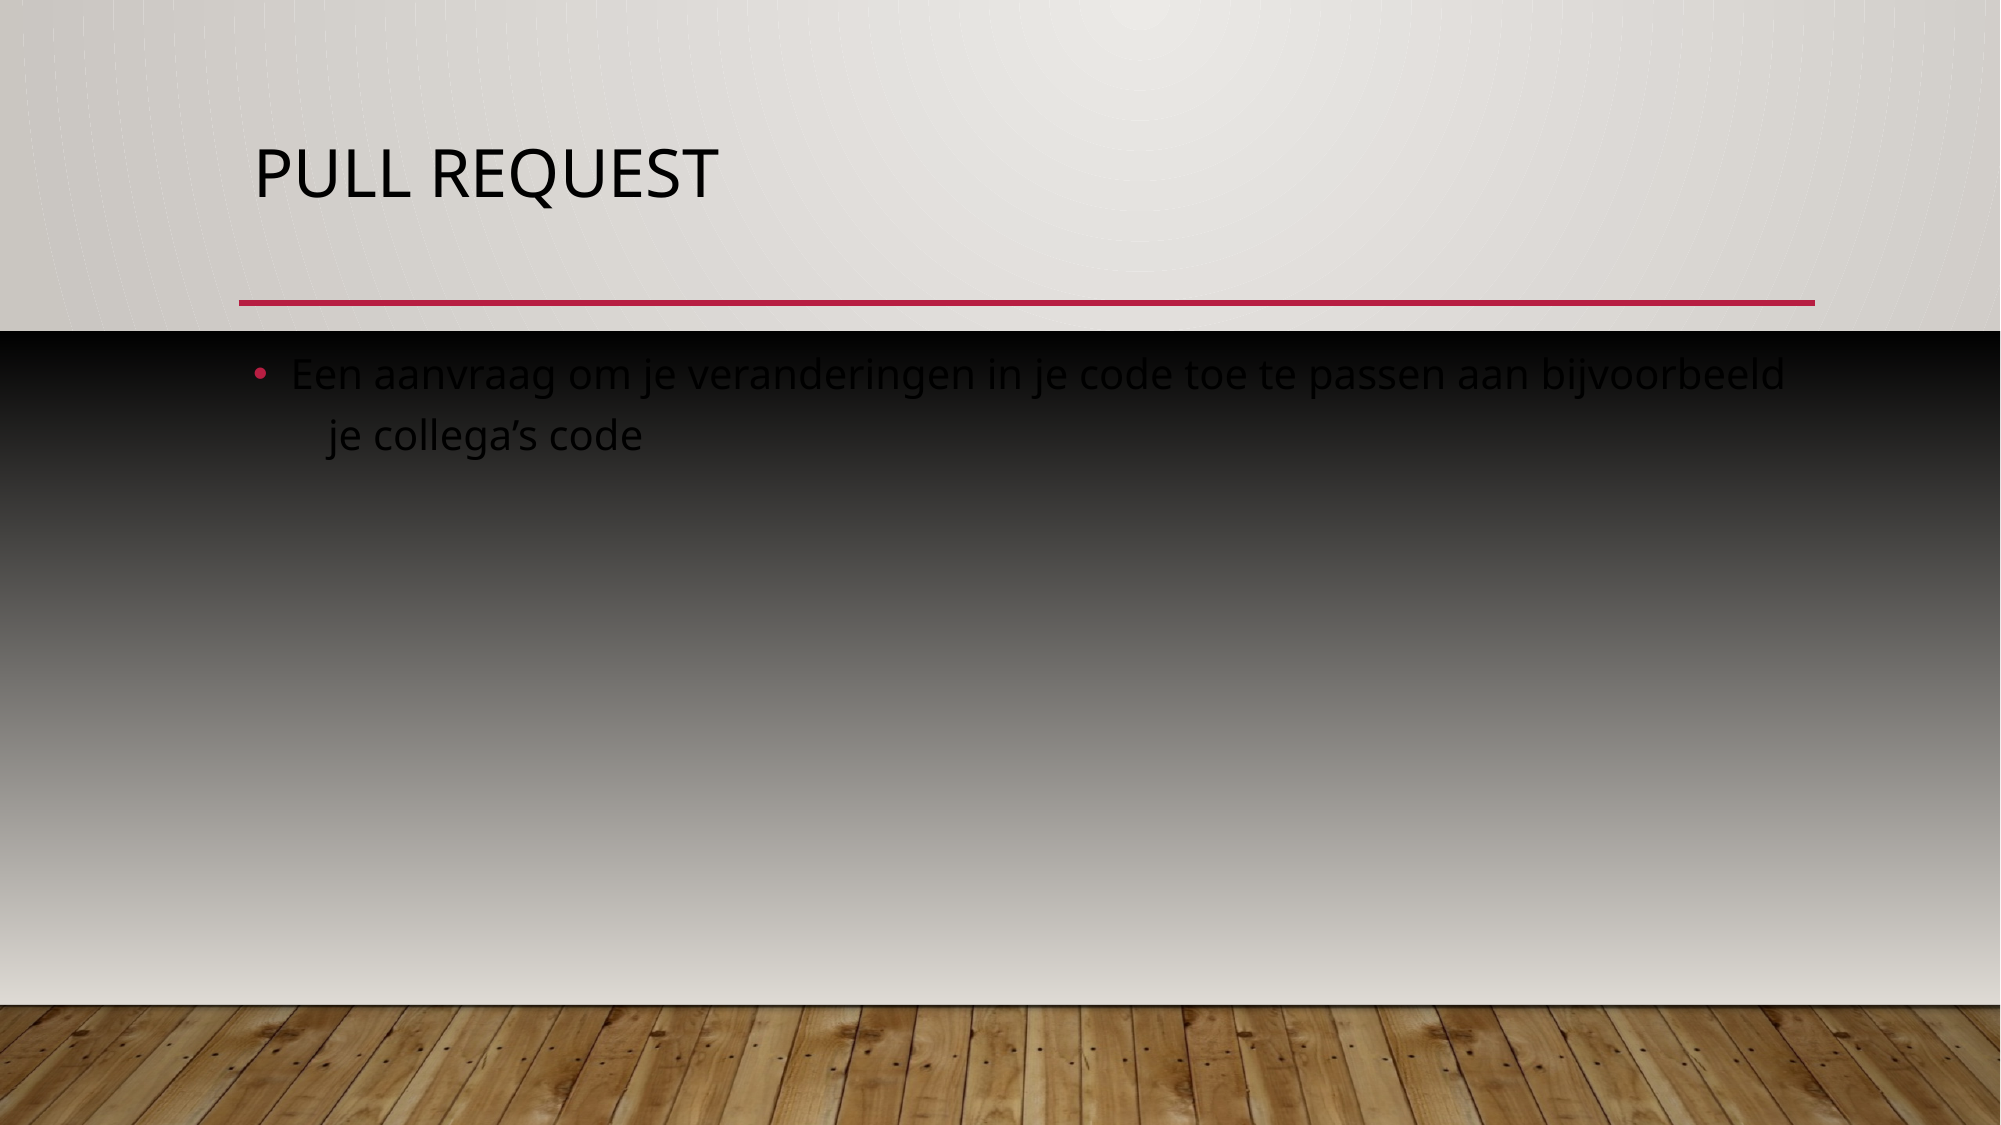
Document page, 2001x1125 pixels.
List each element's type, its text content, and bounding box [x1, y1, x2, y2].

title Pull request [238, 131, 1814, 305]
list Een aanvraag om je veranderingen in je code toe te passen aan bijvoorbeeld je collega’s code [238, 330, 1814, 897]
